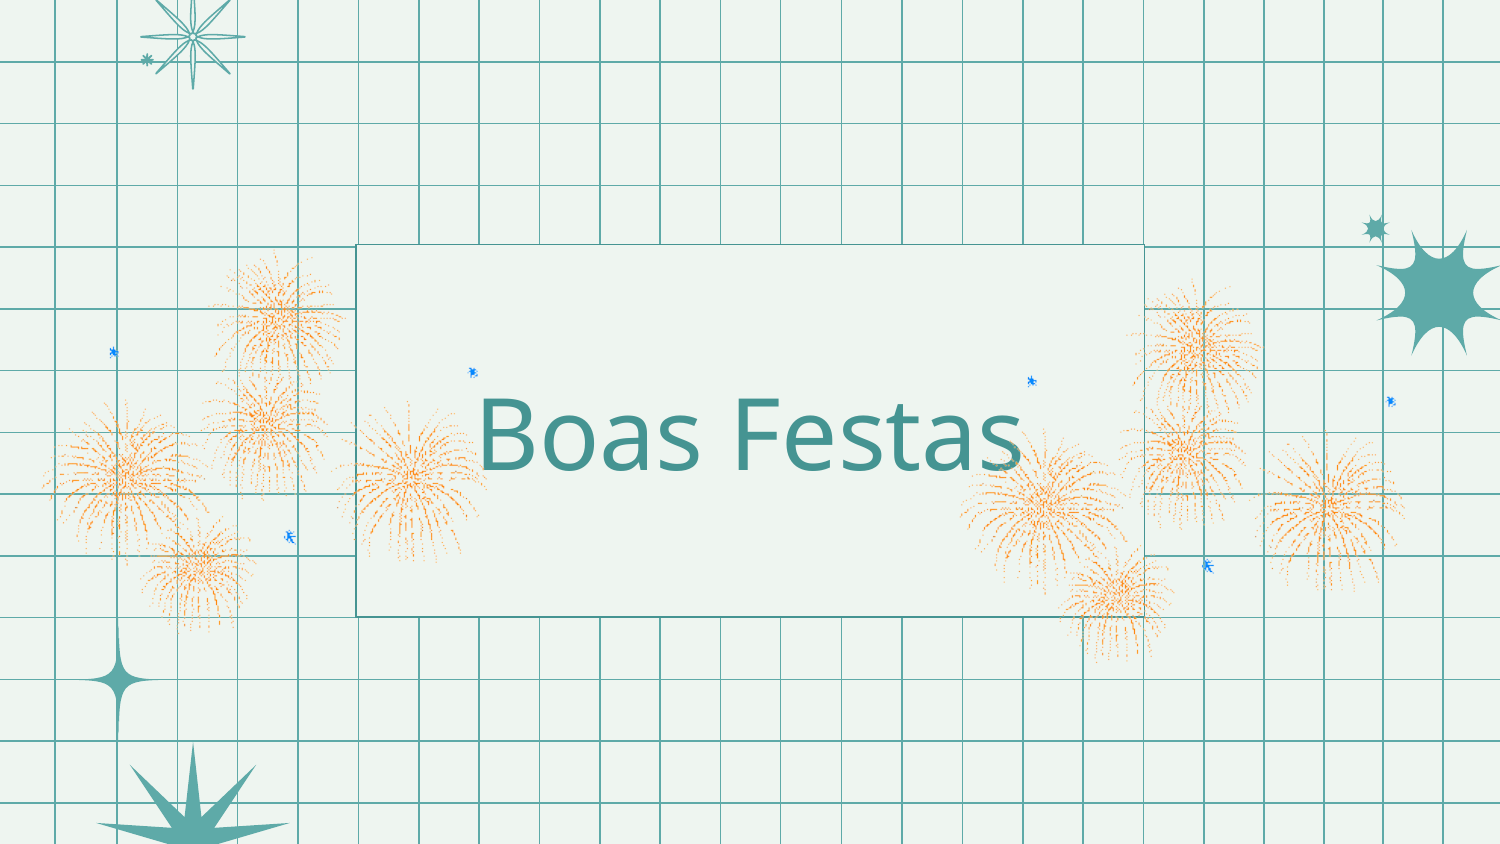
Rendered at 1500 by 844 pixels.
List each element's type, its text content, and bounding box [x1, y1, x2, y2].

picture [881, 165, 1487, 771]
text_box Boas Festas [569, 244, 881, 617]
picture [0, 136, 569, 742]
